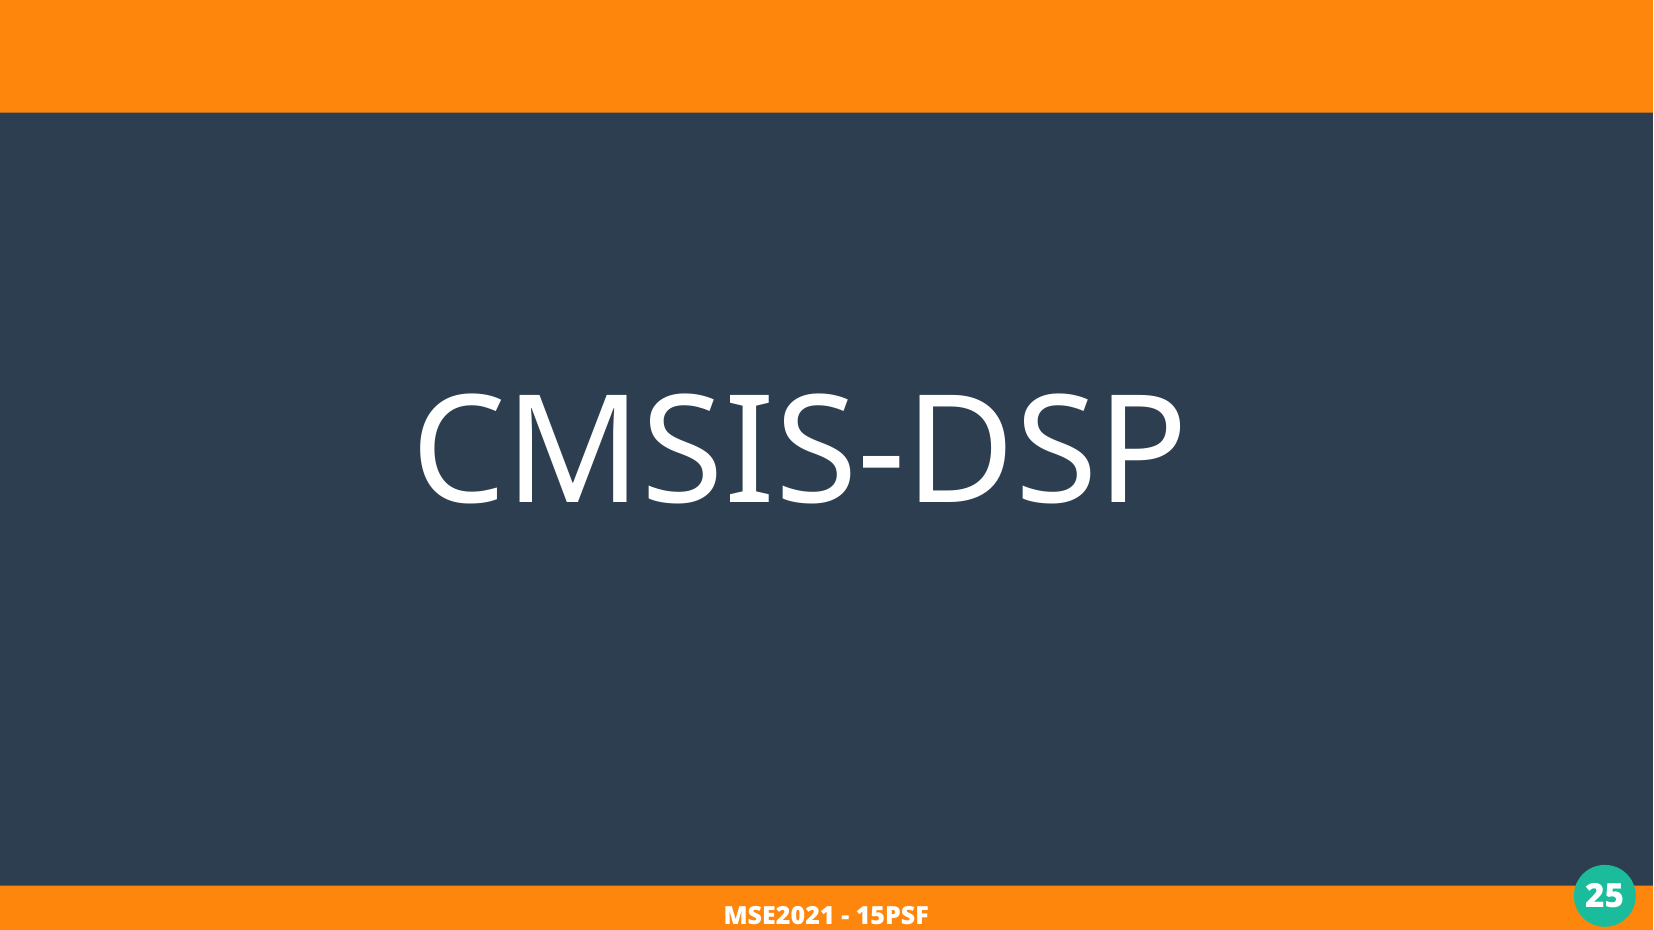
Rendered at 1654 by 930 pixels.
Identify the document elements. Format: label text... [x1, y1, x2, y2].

list CMSIS-DSP [411, 342, 1653, 579]
